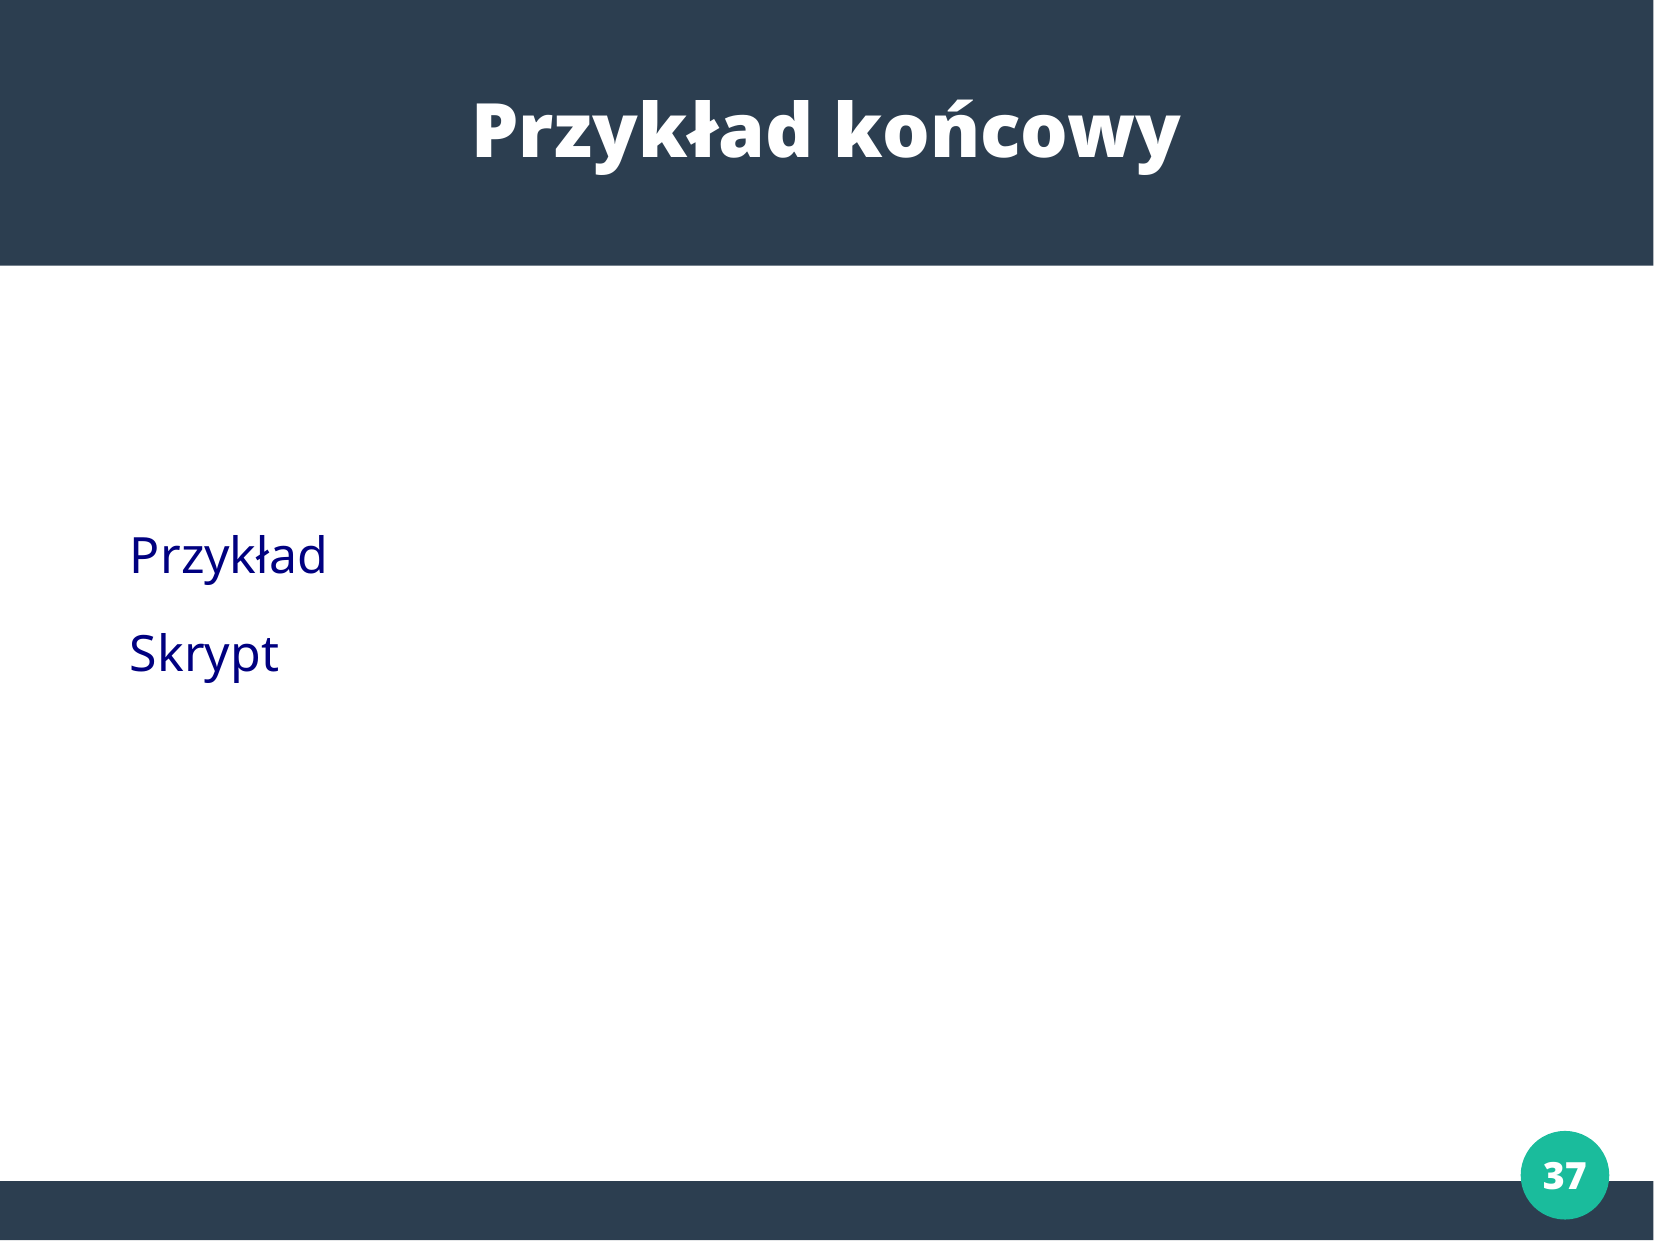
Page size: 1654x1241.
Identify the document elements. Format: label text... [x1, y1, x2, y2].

list Przykład Skrypt [59, 324, 1595, 1152]
title Przykład końcowy [59, 49, 1595, 207]
